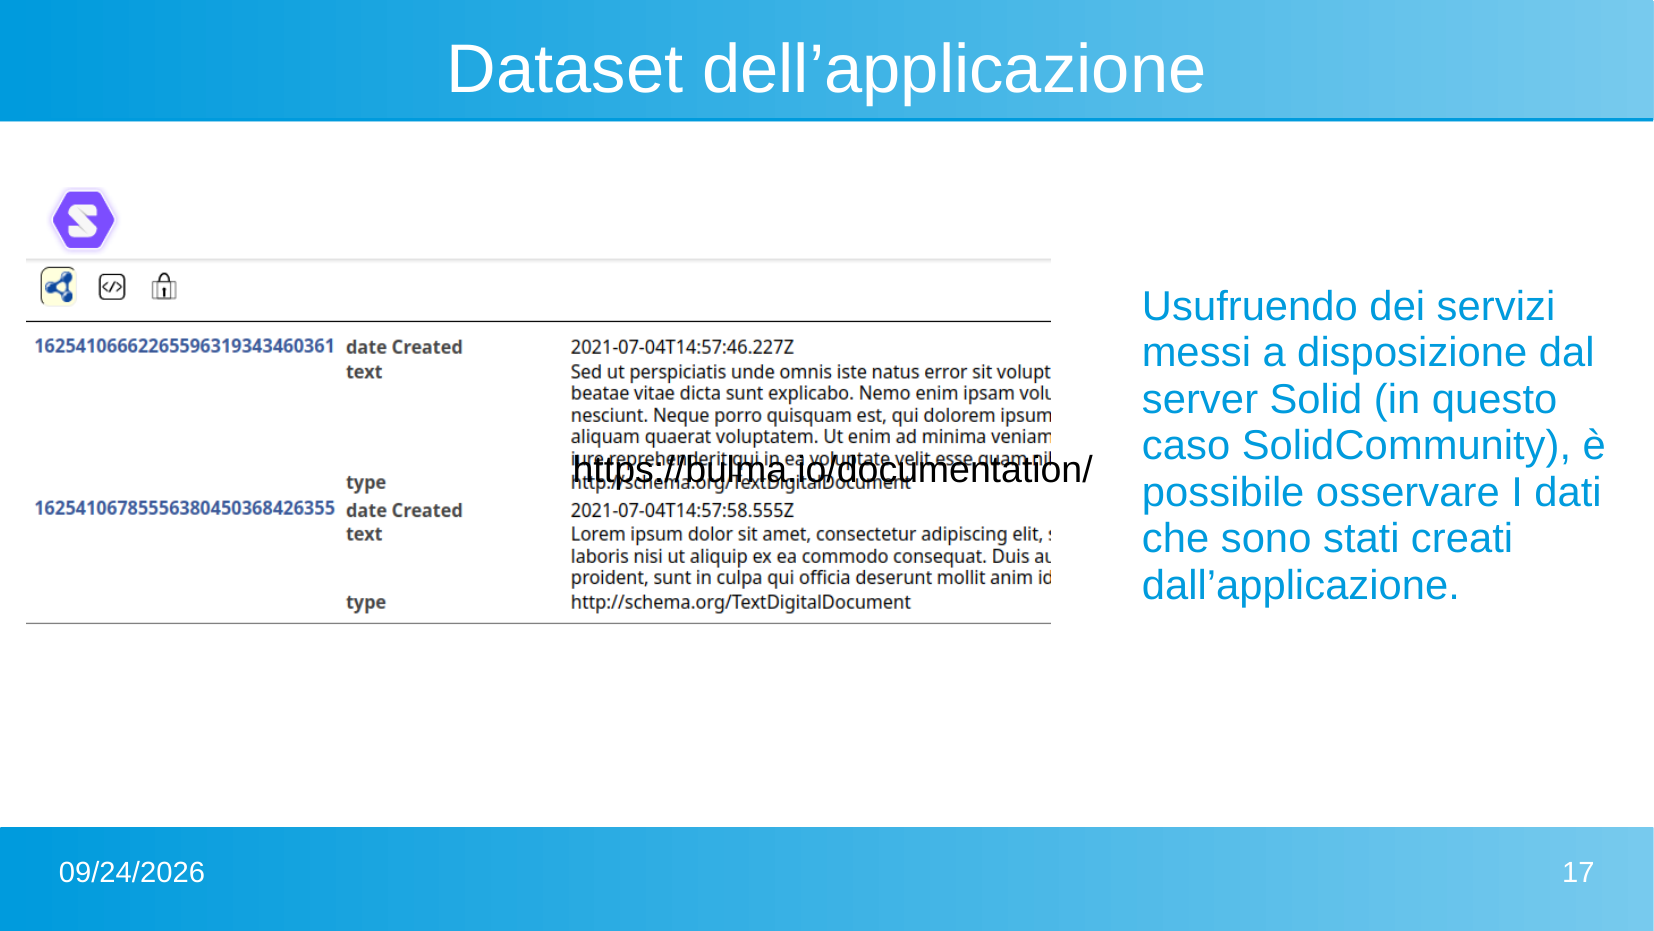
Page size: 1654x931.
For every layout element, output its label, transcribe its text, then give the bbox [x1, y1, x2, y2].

picture [26, 187, 1051, 779]
list Usufruendo dei servizi messi a disposizione dal server Solid (in questo caso SolidCommunity), è possibile osservare I dati che sono stati creati dall’applicazione. [1071, 282, 1654, 863]
text_box https://bulma.io/documentation/ [557, 440, 1108, 498]
title Dataset dell’applicazione [59, 29, 1595, 108]
